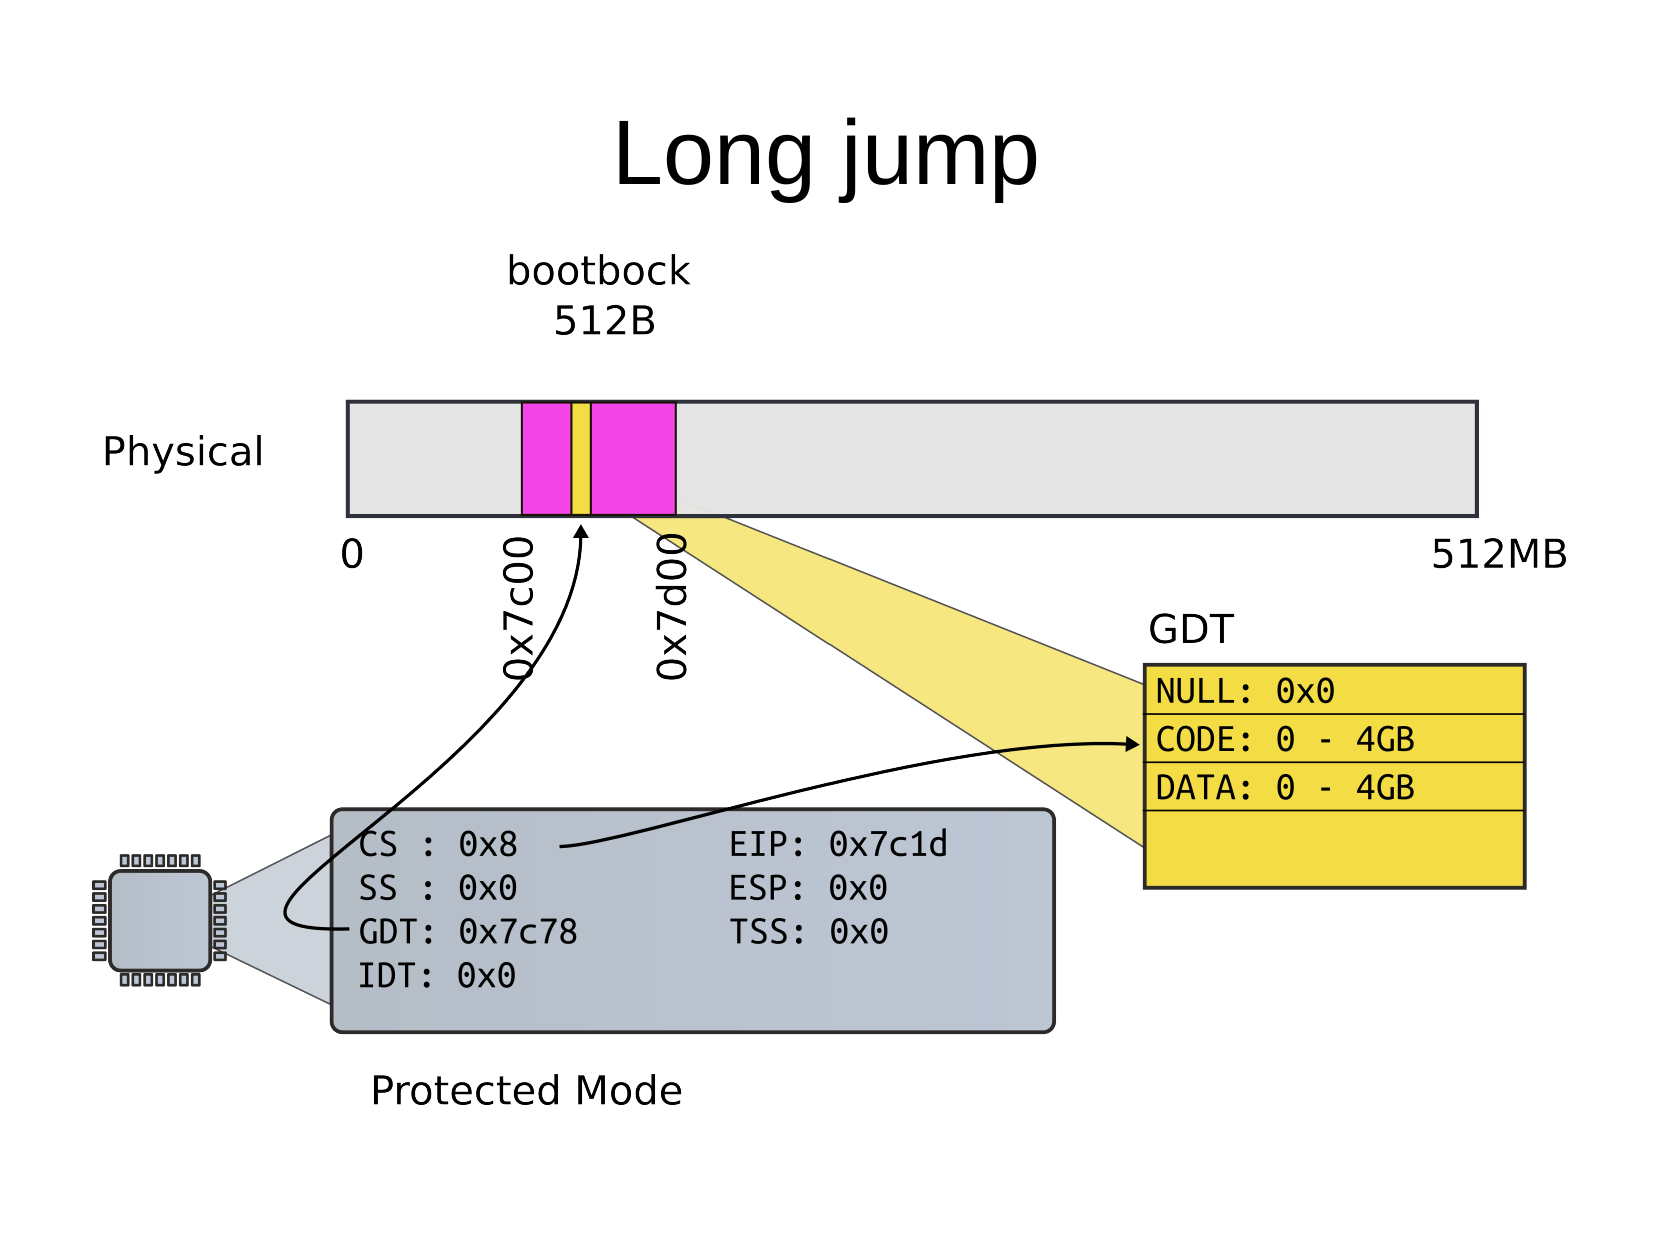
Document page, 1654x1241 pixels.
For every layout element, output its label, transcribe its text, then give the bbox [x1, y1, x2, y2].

picture [92, 254, 1566, 1106]
title Long jump [82, 49, 1571, 257]
